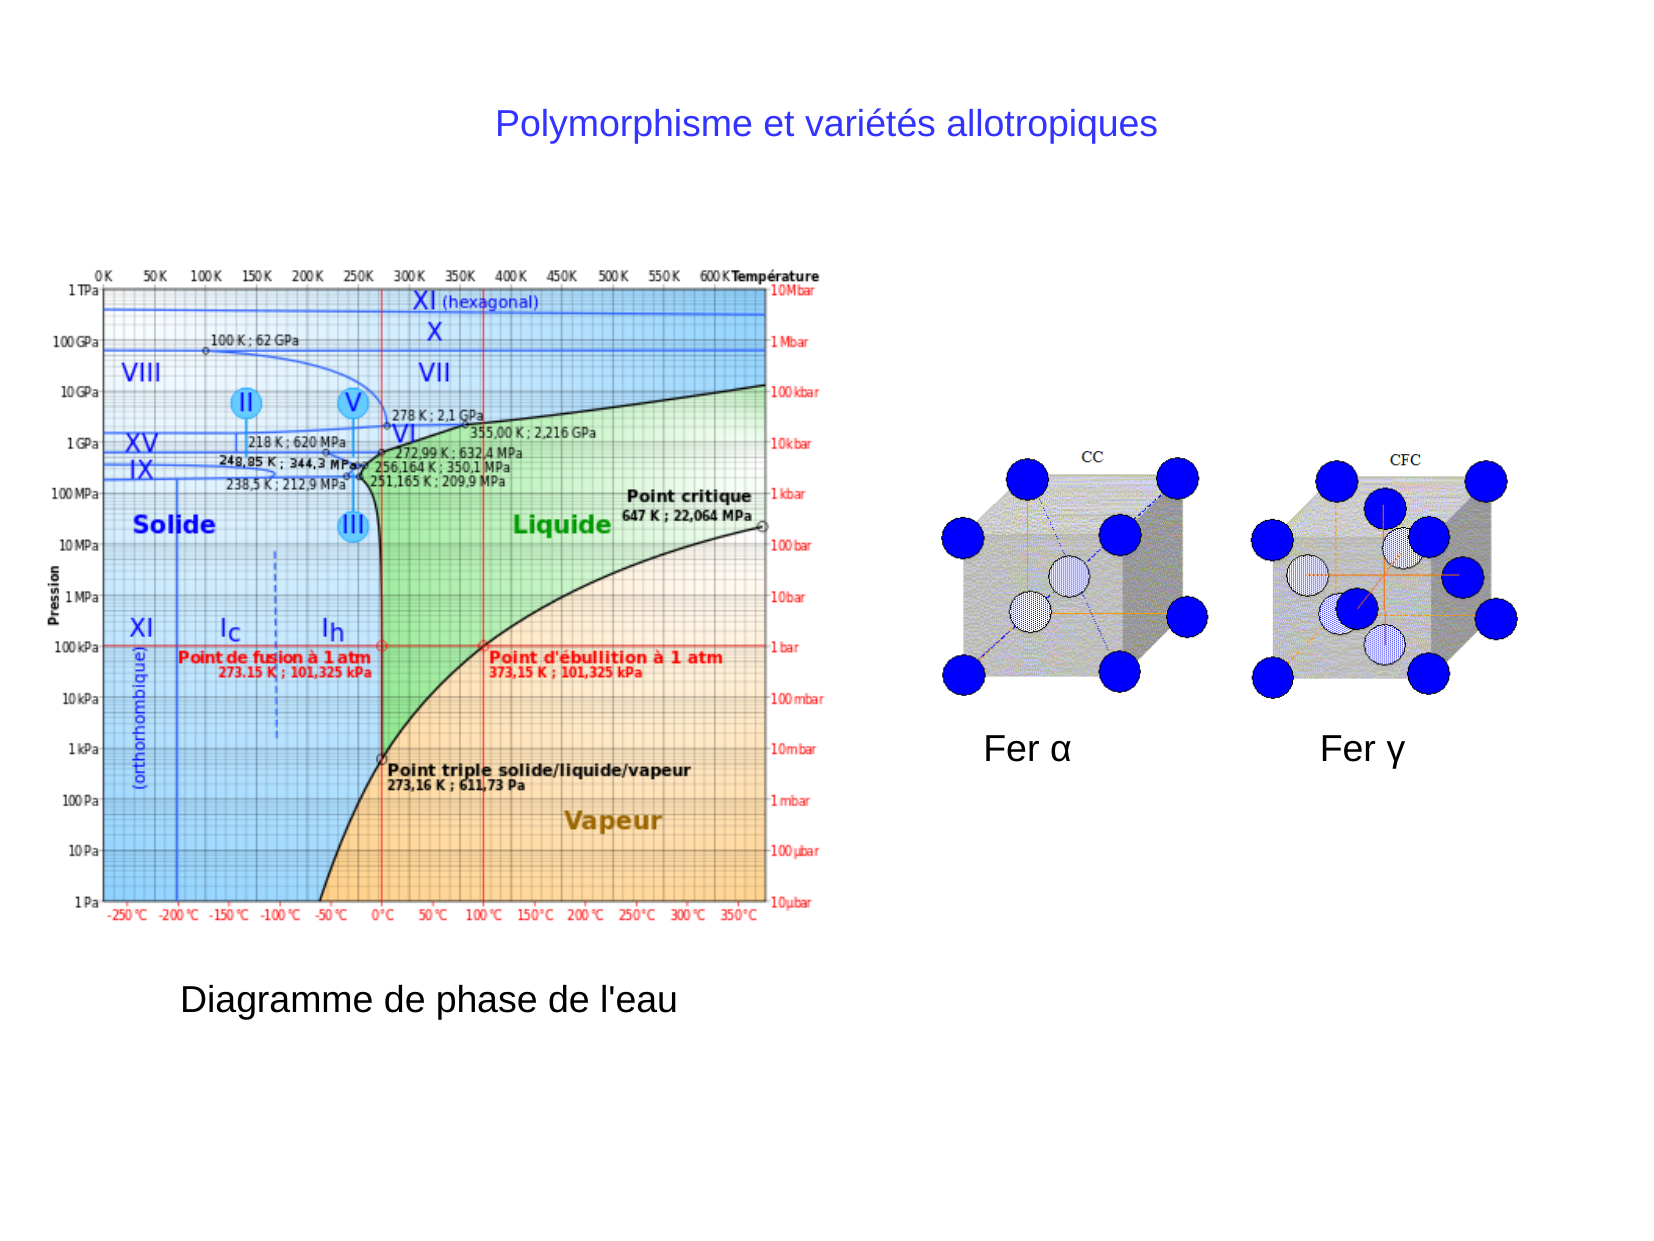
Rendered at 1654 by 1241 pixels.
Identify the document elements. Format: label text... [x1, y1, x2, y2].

picture [909, 438, 1541, 709]
text_box Fer γ [1305, 720, 1436, 778]
text_box Fer α [968, 720, 1099, 778]
text_box Diagramme de phase de l'eau [165, 970, 709, 1028]
picture [45, 269, 827, 922]
text_box Polymorphisme et variétés allotropiques [437, 94, 1217, 154]
